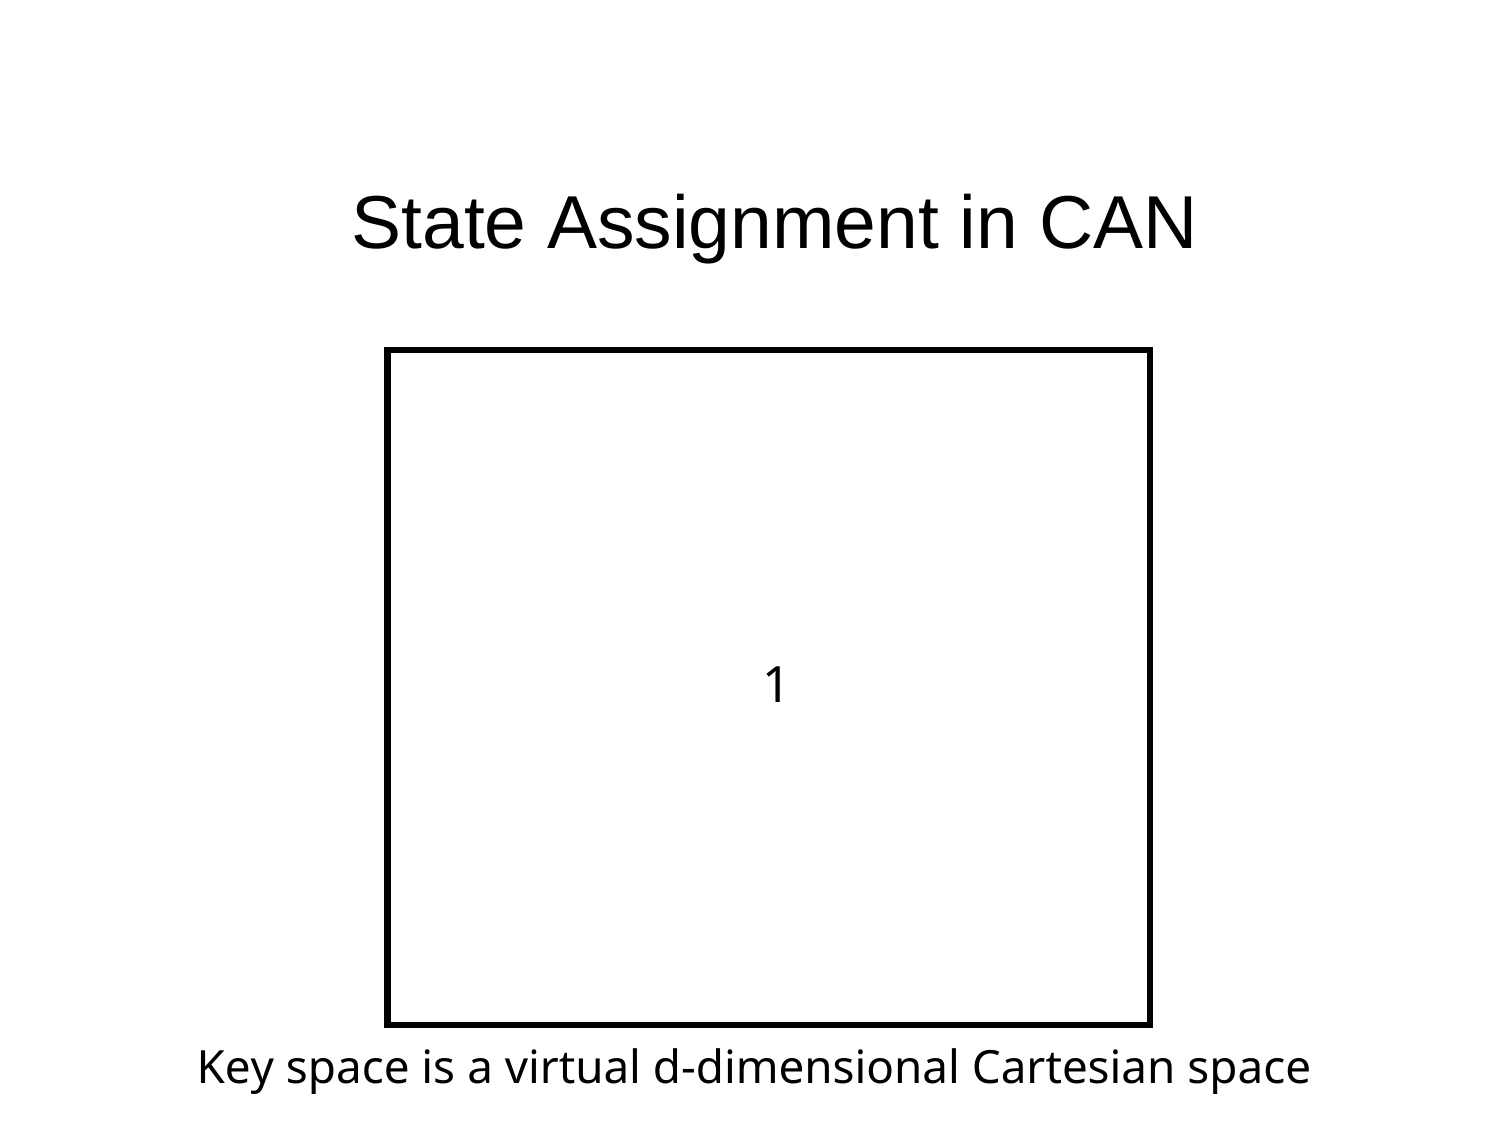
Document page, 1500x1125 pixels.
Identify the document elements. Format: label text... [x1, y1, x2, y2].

text_box 1 [747, 645, 806, 721]
list [75, 324, 1500, 1125]
text_box Key space is a virtual d-dimensional Cartesian space [181, 1029, 1327, 1101]
text_box State Assignment in CAN [137, 124, 1413, 313]
